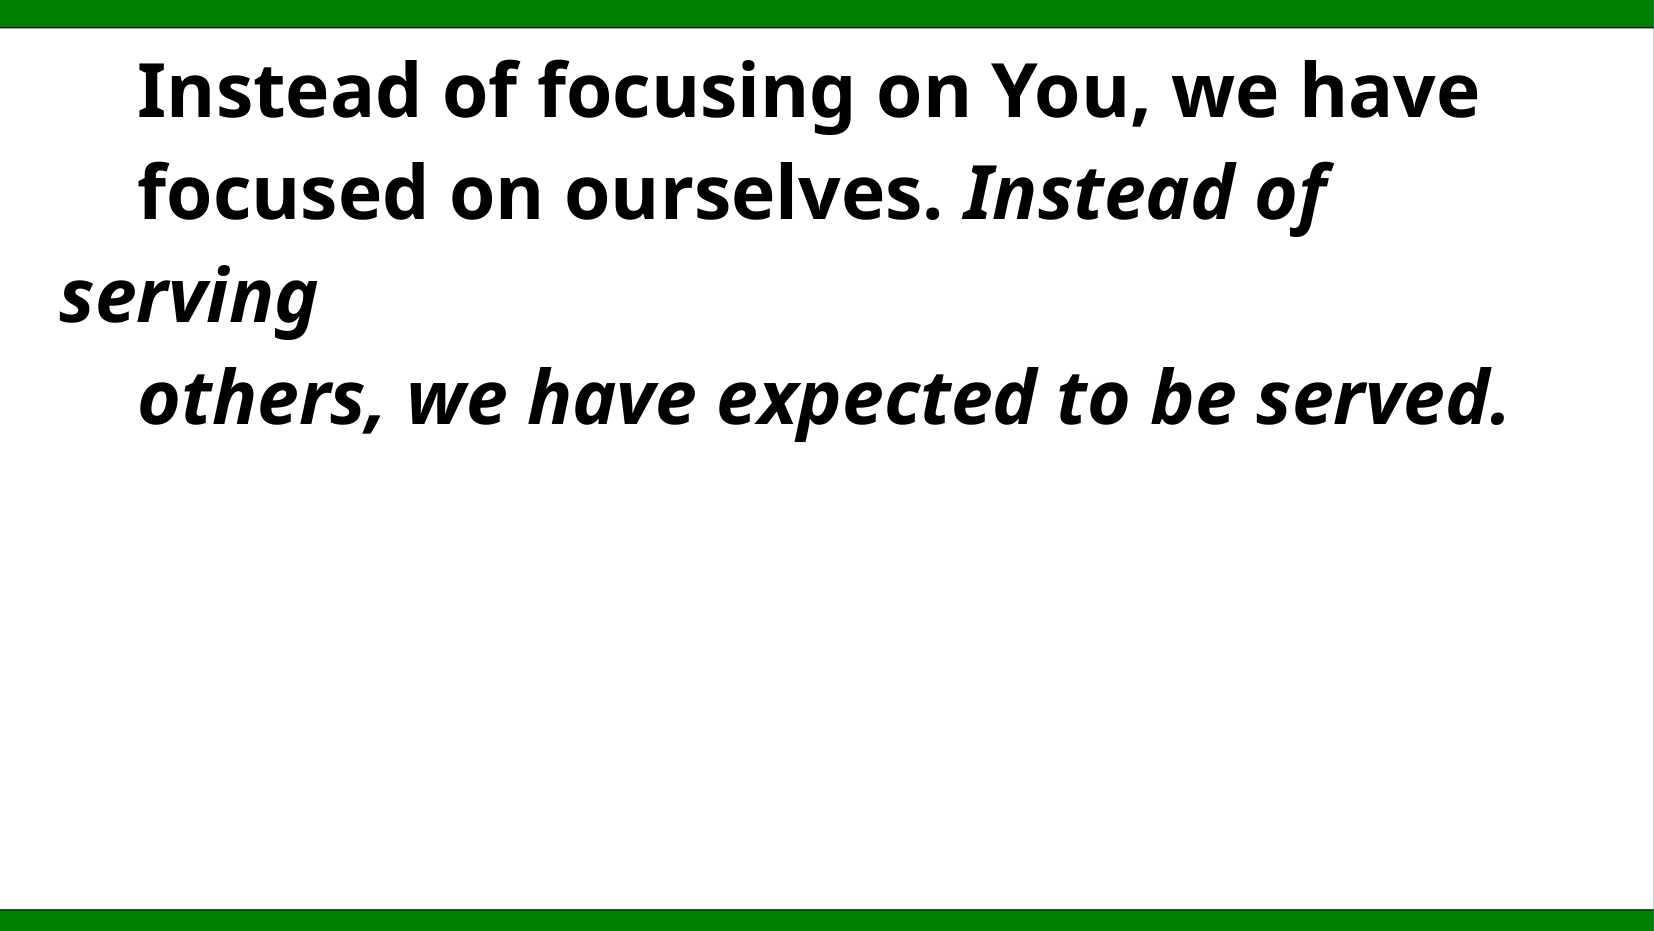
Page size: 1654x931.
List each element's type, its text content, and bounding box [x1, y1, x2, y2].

text_box Instead of focusing on You, we have focused on ourselves. Instead of serving others, we have expected to be served. [45, 30, 1591, 376]
picture [0, 0, 1654, 931]
